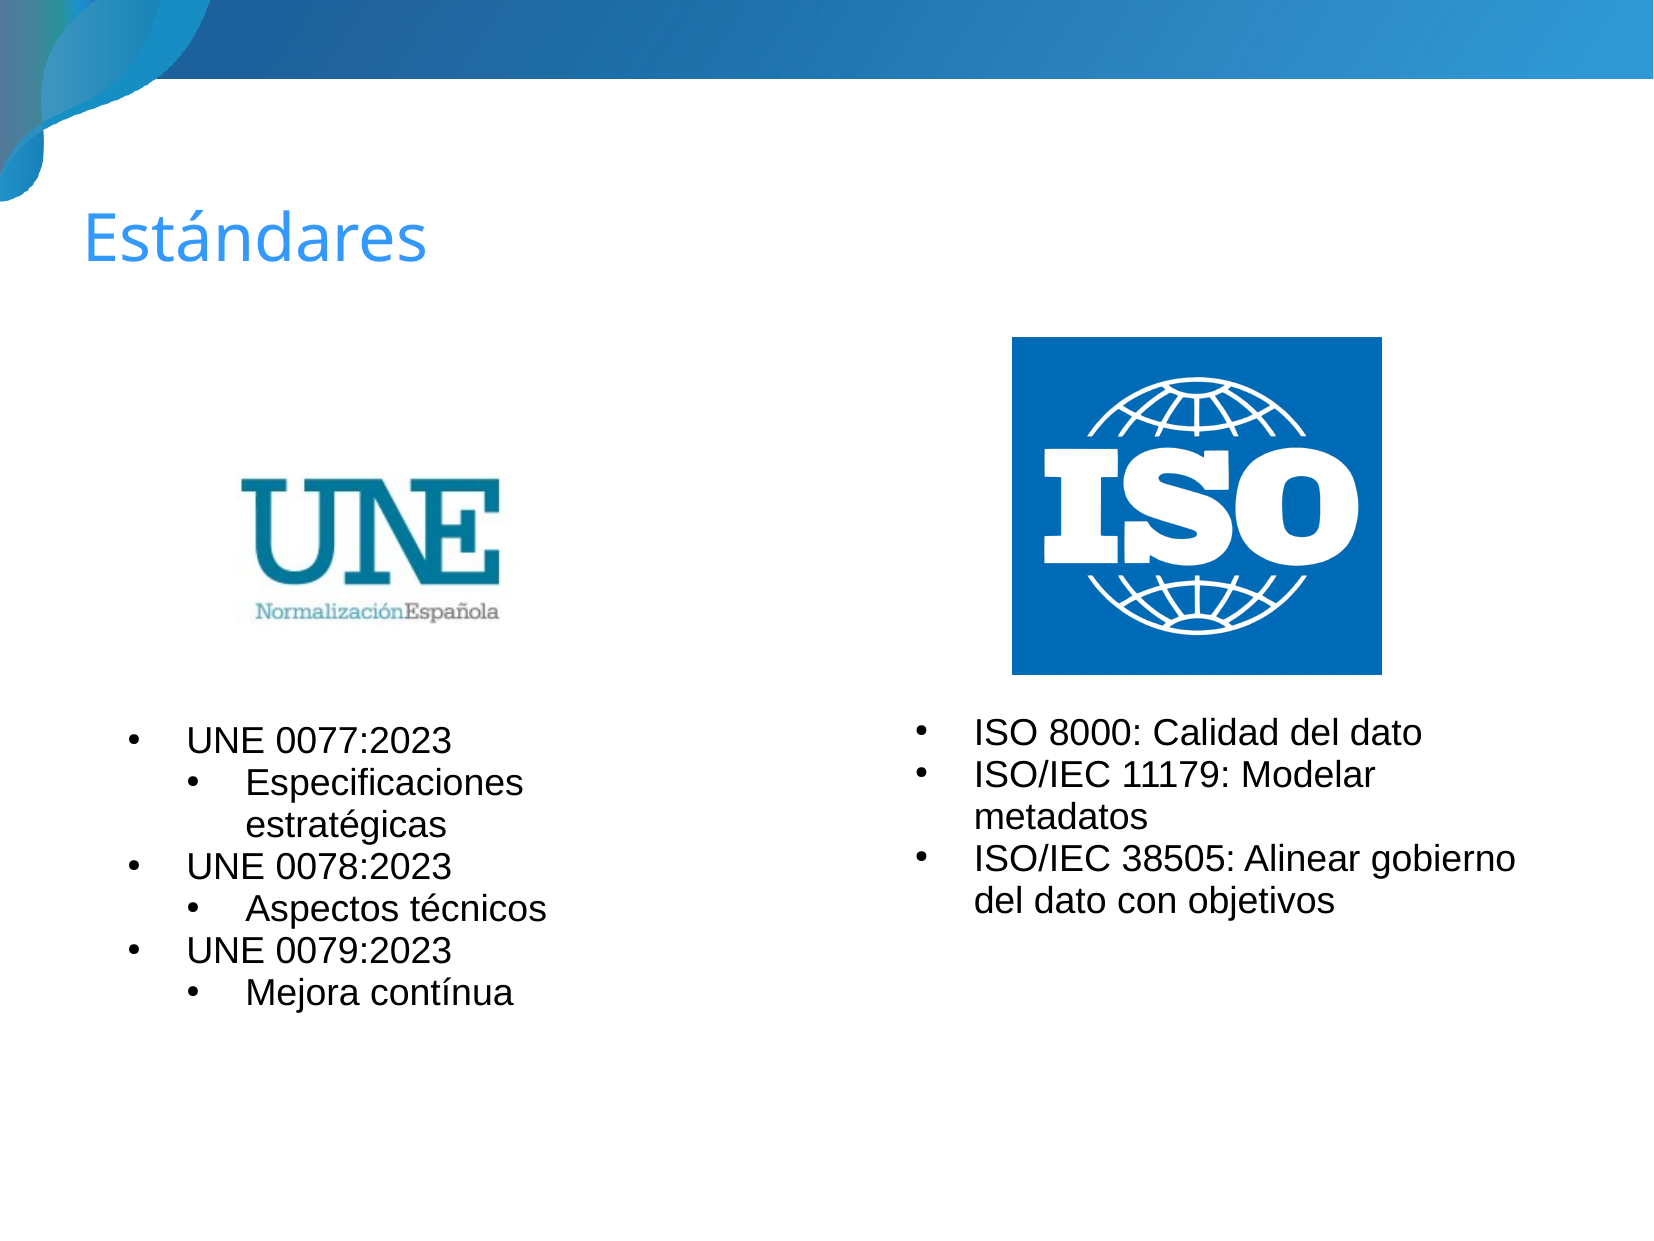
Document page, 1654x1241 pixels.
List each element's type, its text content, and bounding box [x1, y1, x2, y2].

text_box ISO 8000: Calidad del dato ISO/IEC 11179: Modelar metadatos ISO/IEC 38505: Alinear gobierno del dato con objetivos [900, 703, 1538, 1004]
picture [0, 0, 1654, 1241]
title Estándares [82, 132, 1571, 340]
text_box UNE 0077:2023 Especificaciones estratégicas UNE 0078:2023 Aspectos técnicos UNE 0079:2023 Mejora contínua [112, 712, 751, 1022]
